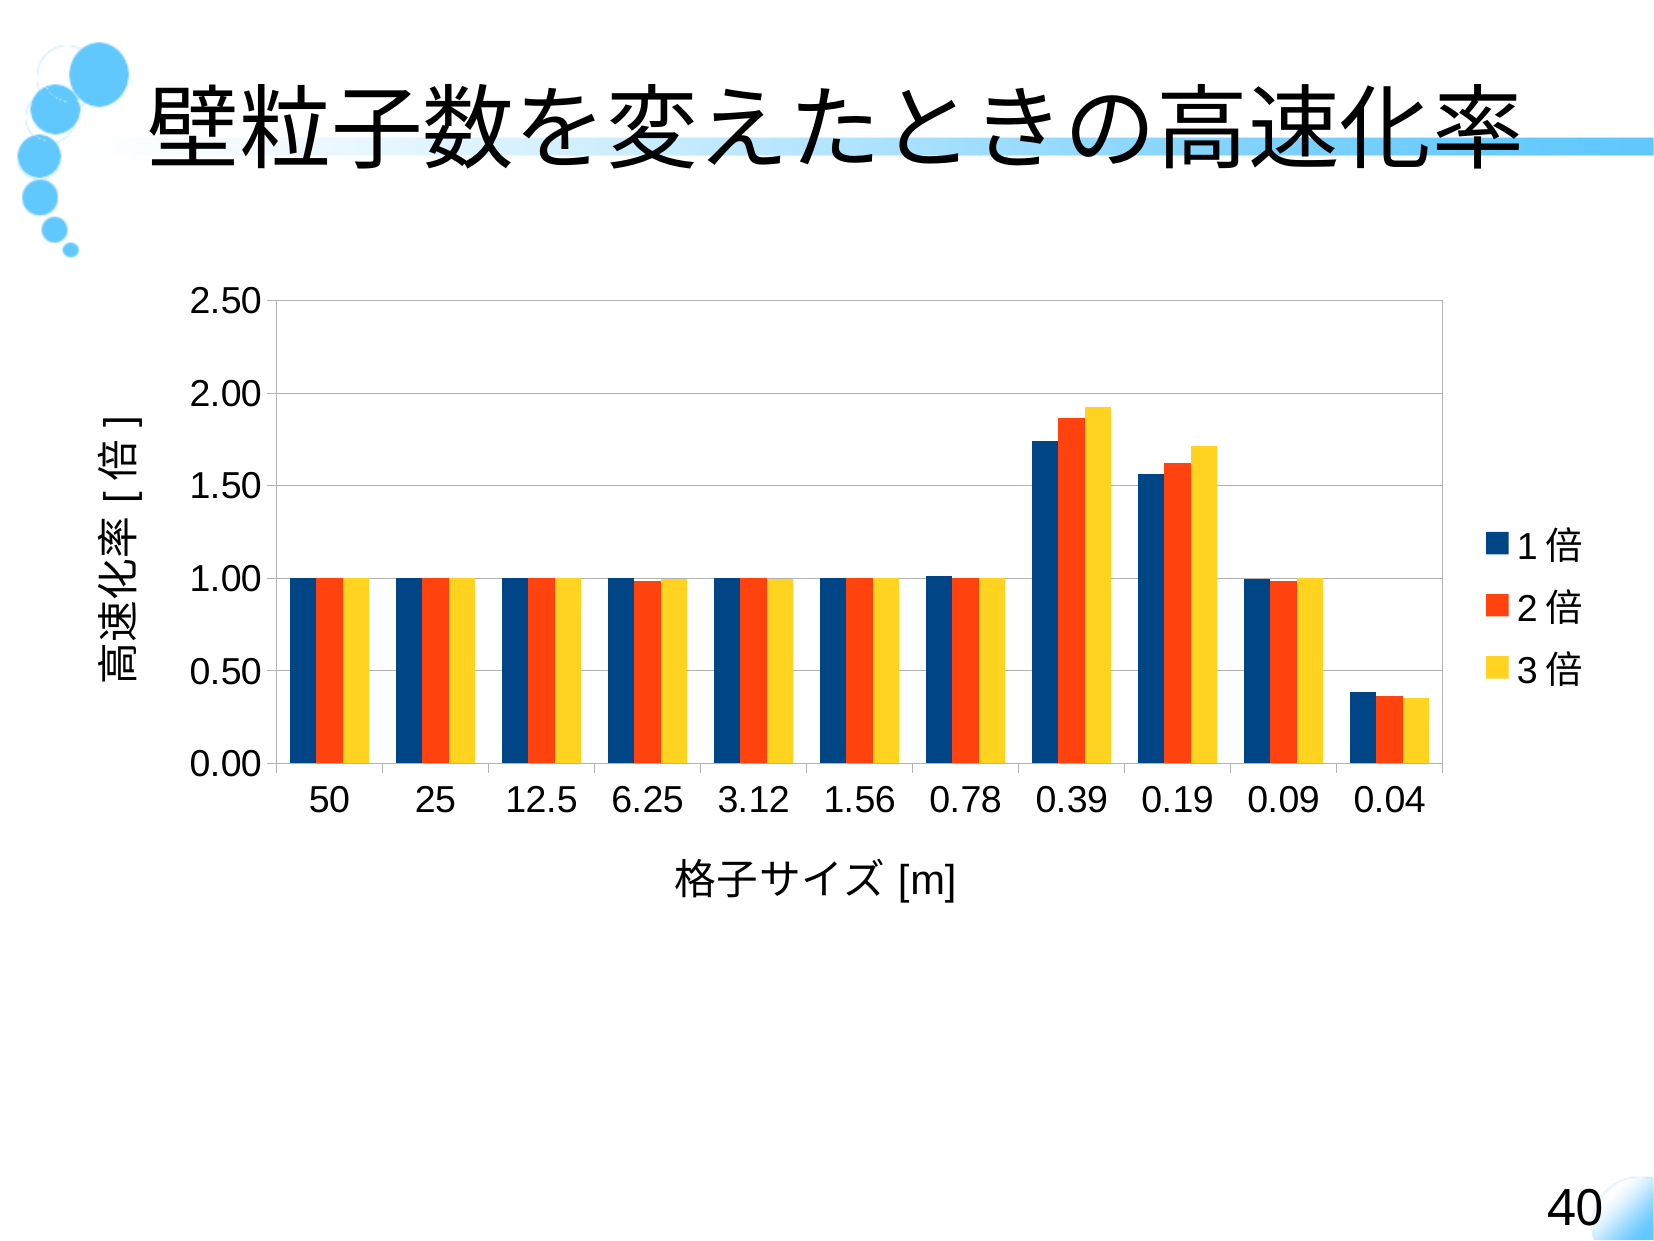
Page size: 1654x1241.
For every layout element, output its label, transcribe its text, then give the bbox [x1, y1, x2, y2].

picture [0, 0, 1654, 1240]
chart [45, 265, 1608, 945]
title 壁粒子数を変えたときの高速化率 [147, 55, 1636, 266]
